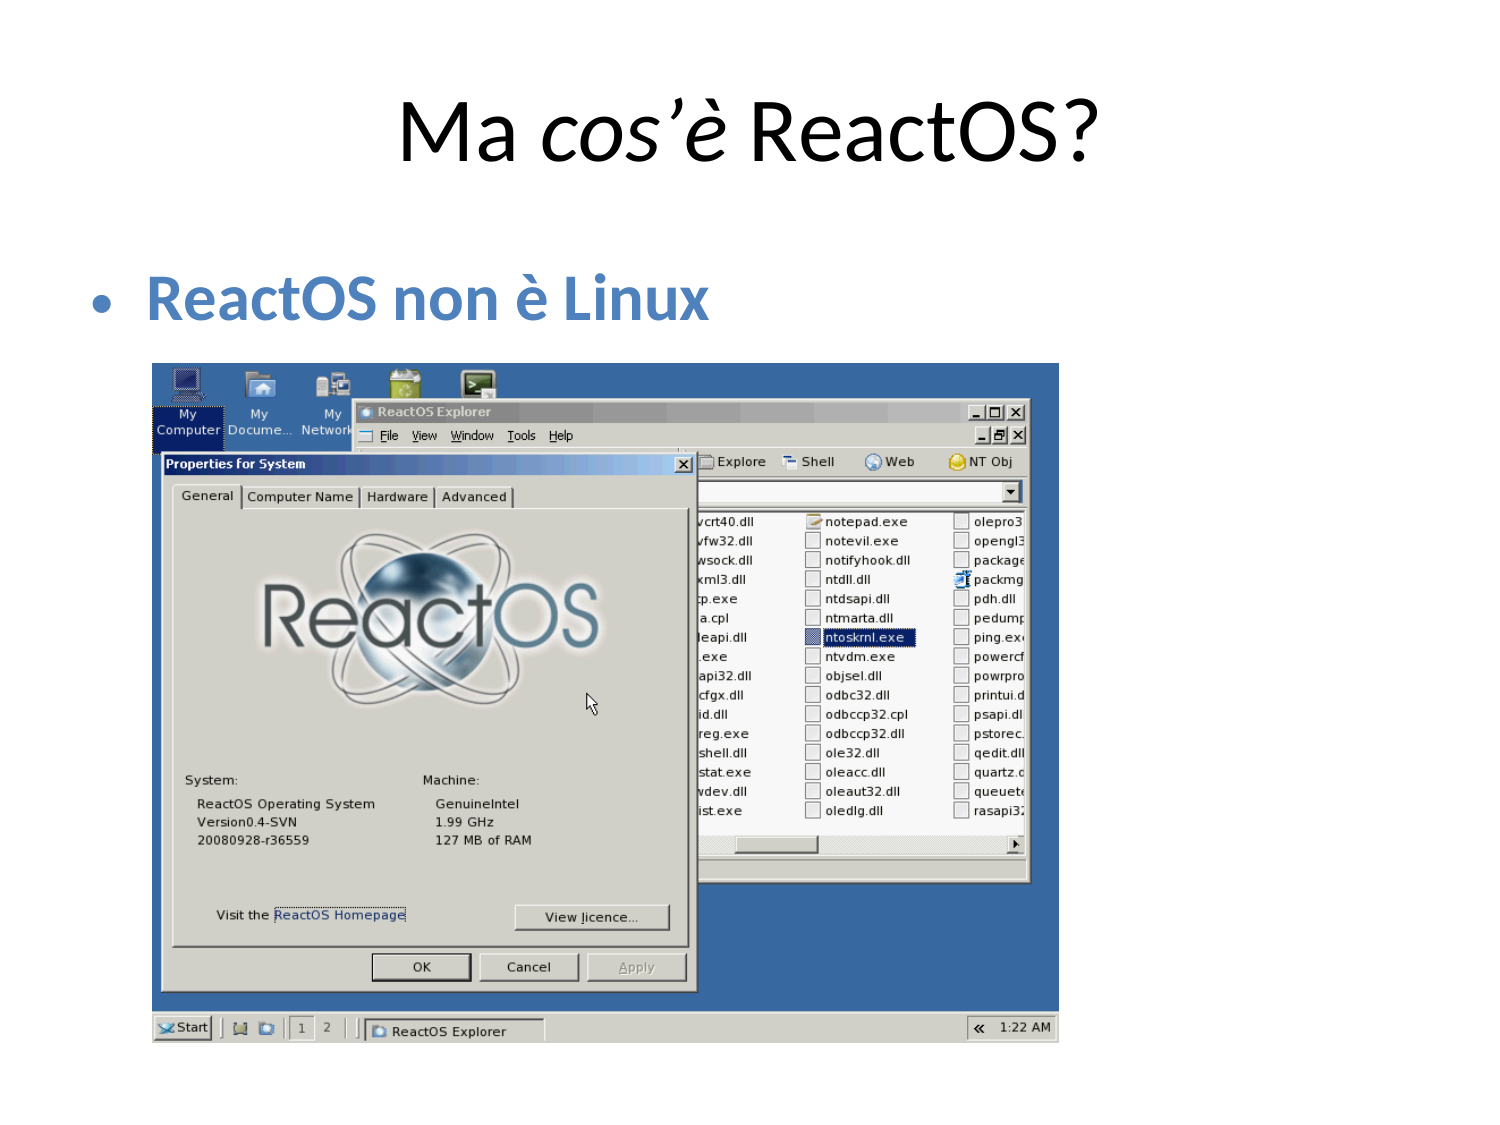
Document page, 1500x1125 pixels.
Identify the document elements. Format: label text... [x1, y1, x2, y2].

title Ma cos’è ReactOS? [75, 45, 1426, 233]
picture [152, 363, 1059, 1043]
list ReactOS non è Linux [75, 262, 1426, 1006]
